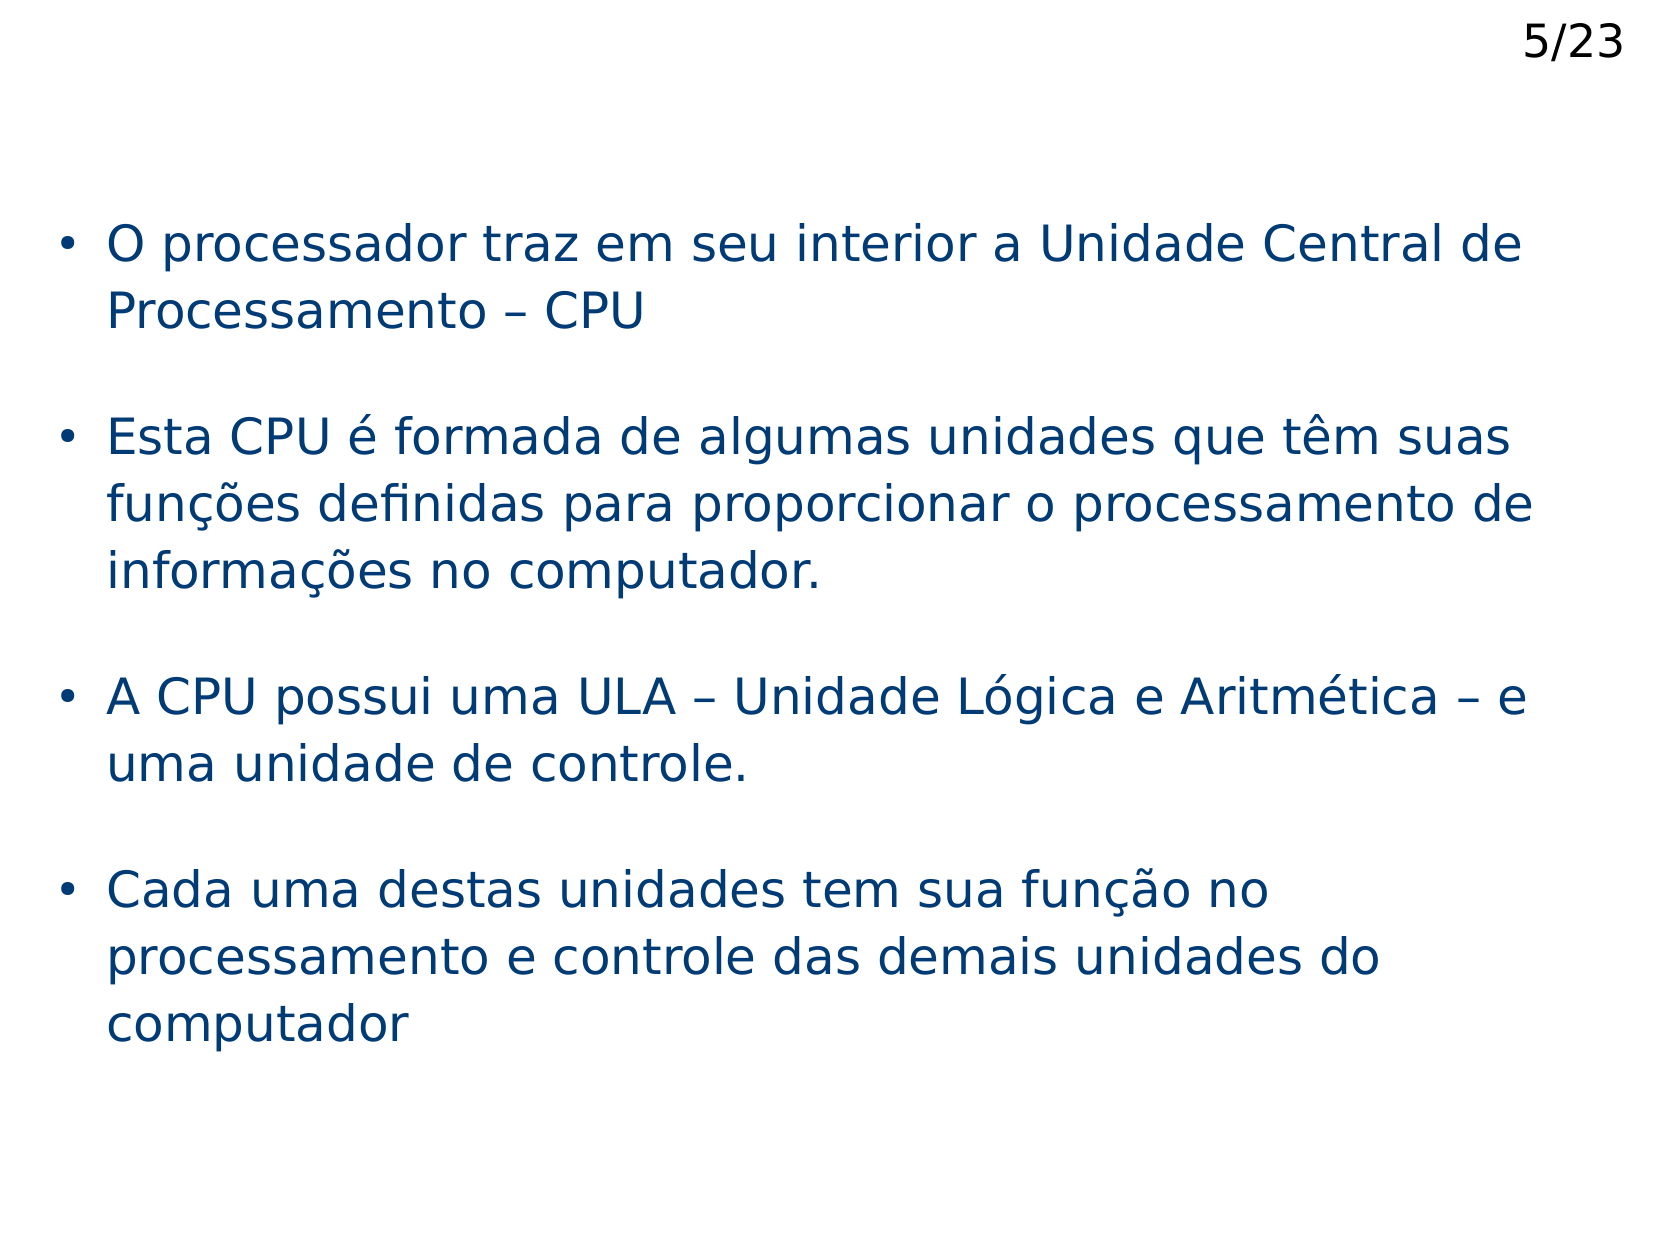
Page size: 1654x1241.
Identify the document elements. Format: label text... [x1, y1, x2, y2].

list O processador traz em seu interior a Unidade Central de Processamento – CPU Esta CPU é formada de algumas unidades que têm suas funções definidas para proporcionar o processamento de informações no computador. A CPU possui uma ULA – Unidade Lógica e Aritmética – e uma unidade de controle. Cada uma destas unidades tem sua função no processamento e controle das demais unidades do computador [59, 206, 1625, 1211]
